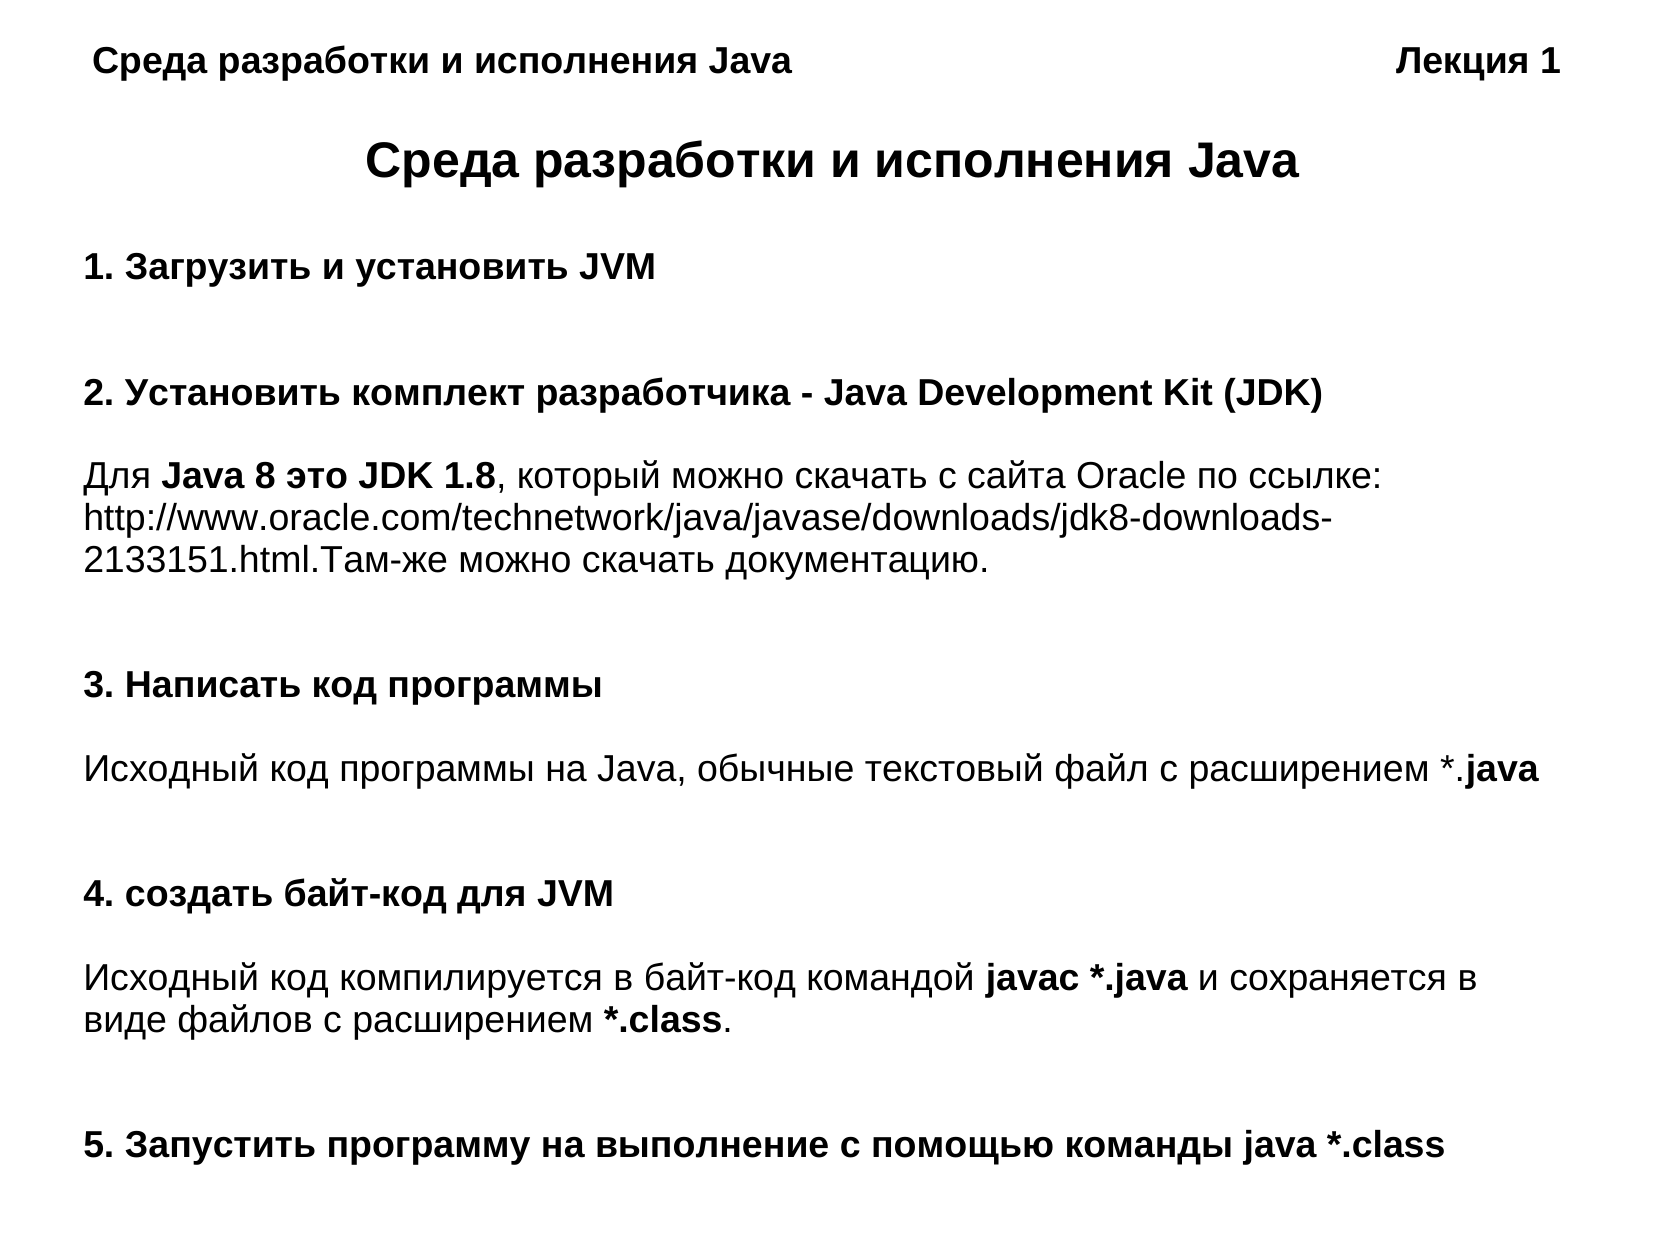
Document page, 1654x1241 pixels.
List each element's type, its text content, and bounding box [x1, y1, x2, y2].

text_box Среда разработки и исполнения Java [59, 129, 1607, 201]
text_box 1. Загрузить и установить JVM 2. Установить комплект разработчика - Java Development Kit (JDK) Для Java 8 это JDK 1.8, который можно скачать с сайта Oracle по ссылке: http://www.oracle.com/technetwork/java/javase/downloads/jdk8-downloads-2133151.html.Там-же можно скачать документацию. 3. Написать код программы Исходный код программы на Java, обычные текстовый файл с расширением *.java 4. создать байт-код для JVM Исходный код компилируется в байт-код командой javac *.java и сохраняется в виде файлов с расширением *.class. 5. Запустить программу на выполнение с помощью команды java *.class [68, 236, 1569, 1182]
title Среда разработки и исполнения Java Лекция 1 [82, 25, 1571, 95]
